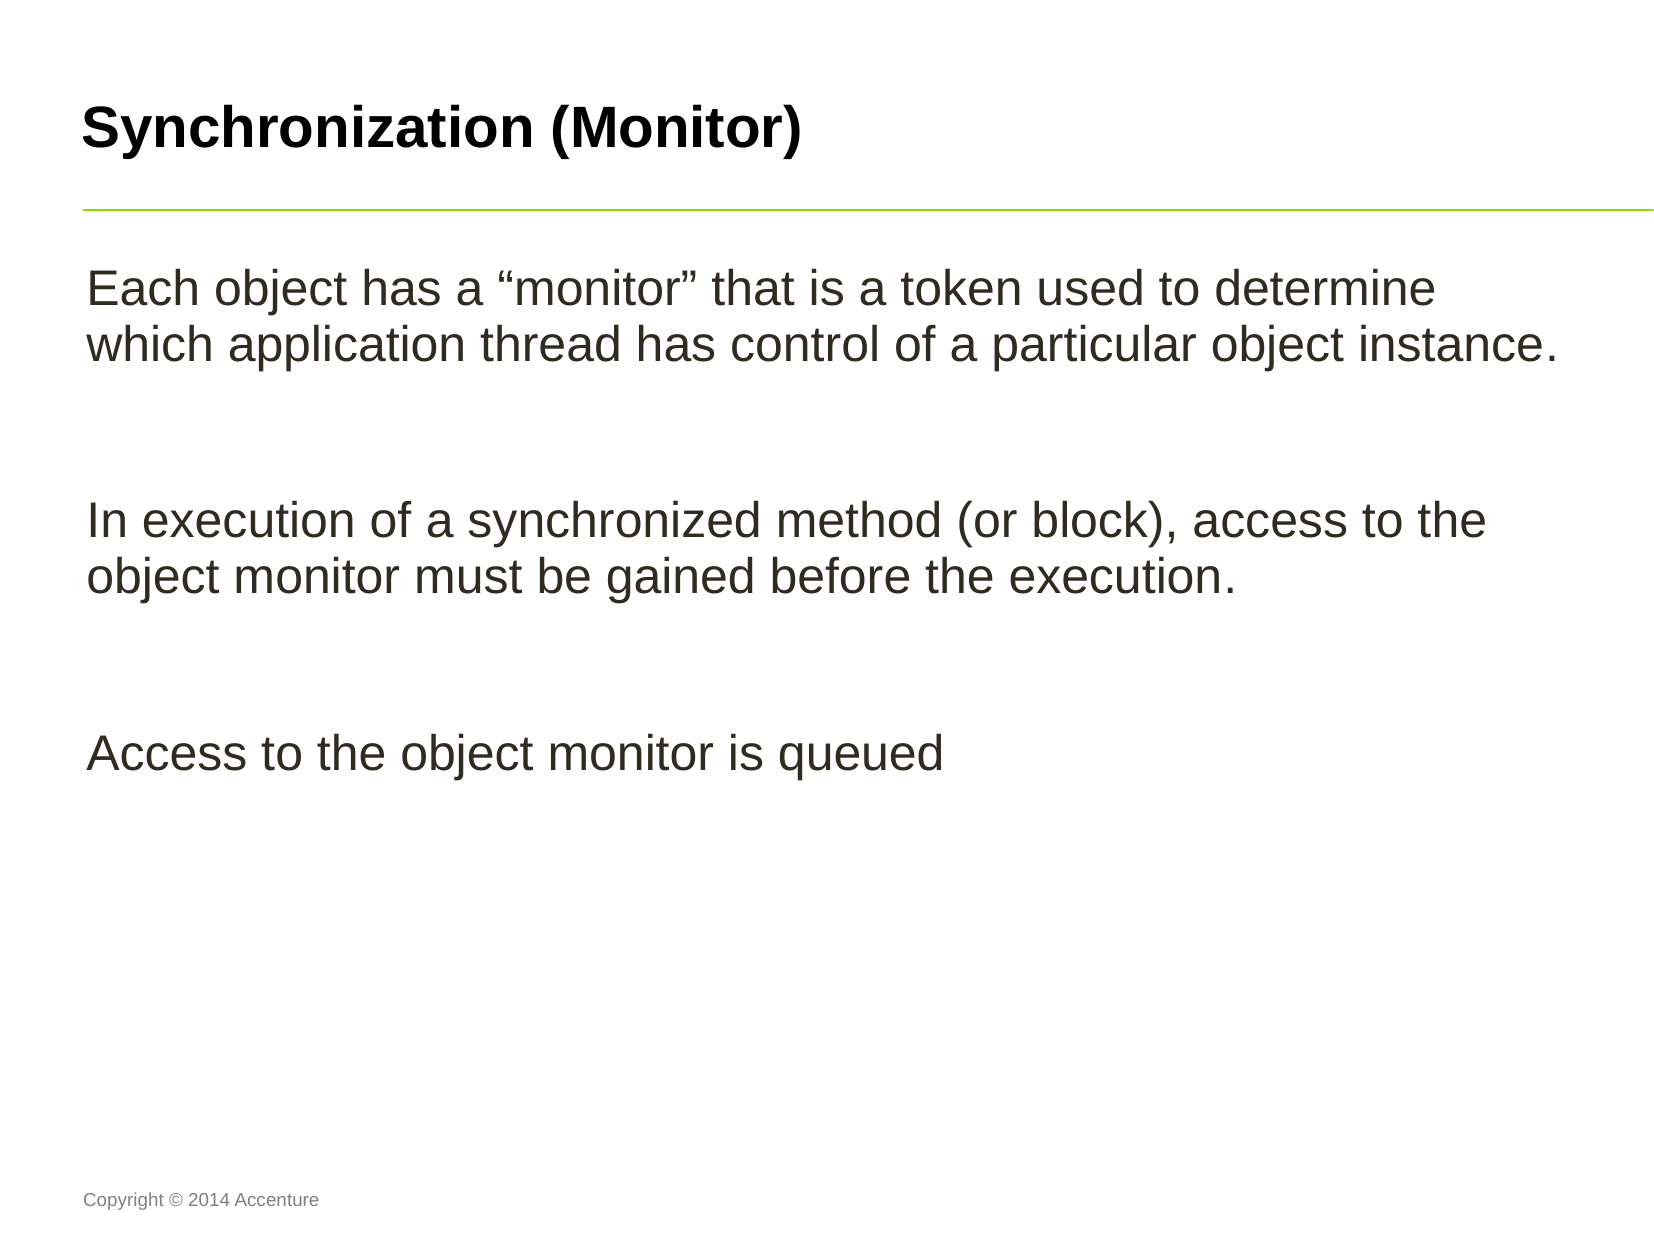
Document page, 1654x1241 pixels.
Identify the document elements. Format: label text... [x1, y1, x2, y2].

list Each object has a “monitor” that is a token used to determine which application thread has control of a particular object instance. In execution of a synchronized method (or block), access to the object monitor must be gained before the execution. Access to the object monitor is queued [86, 260, 1576, 1170]
title Synchronization (Monitor) [81, 56, 1654, 199]
